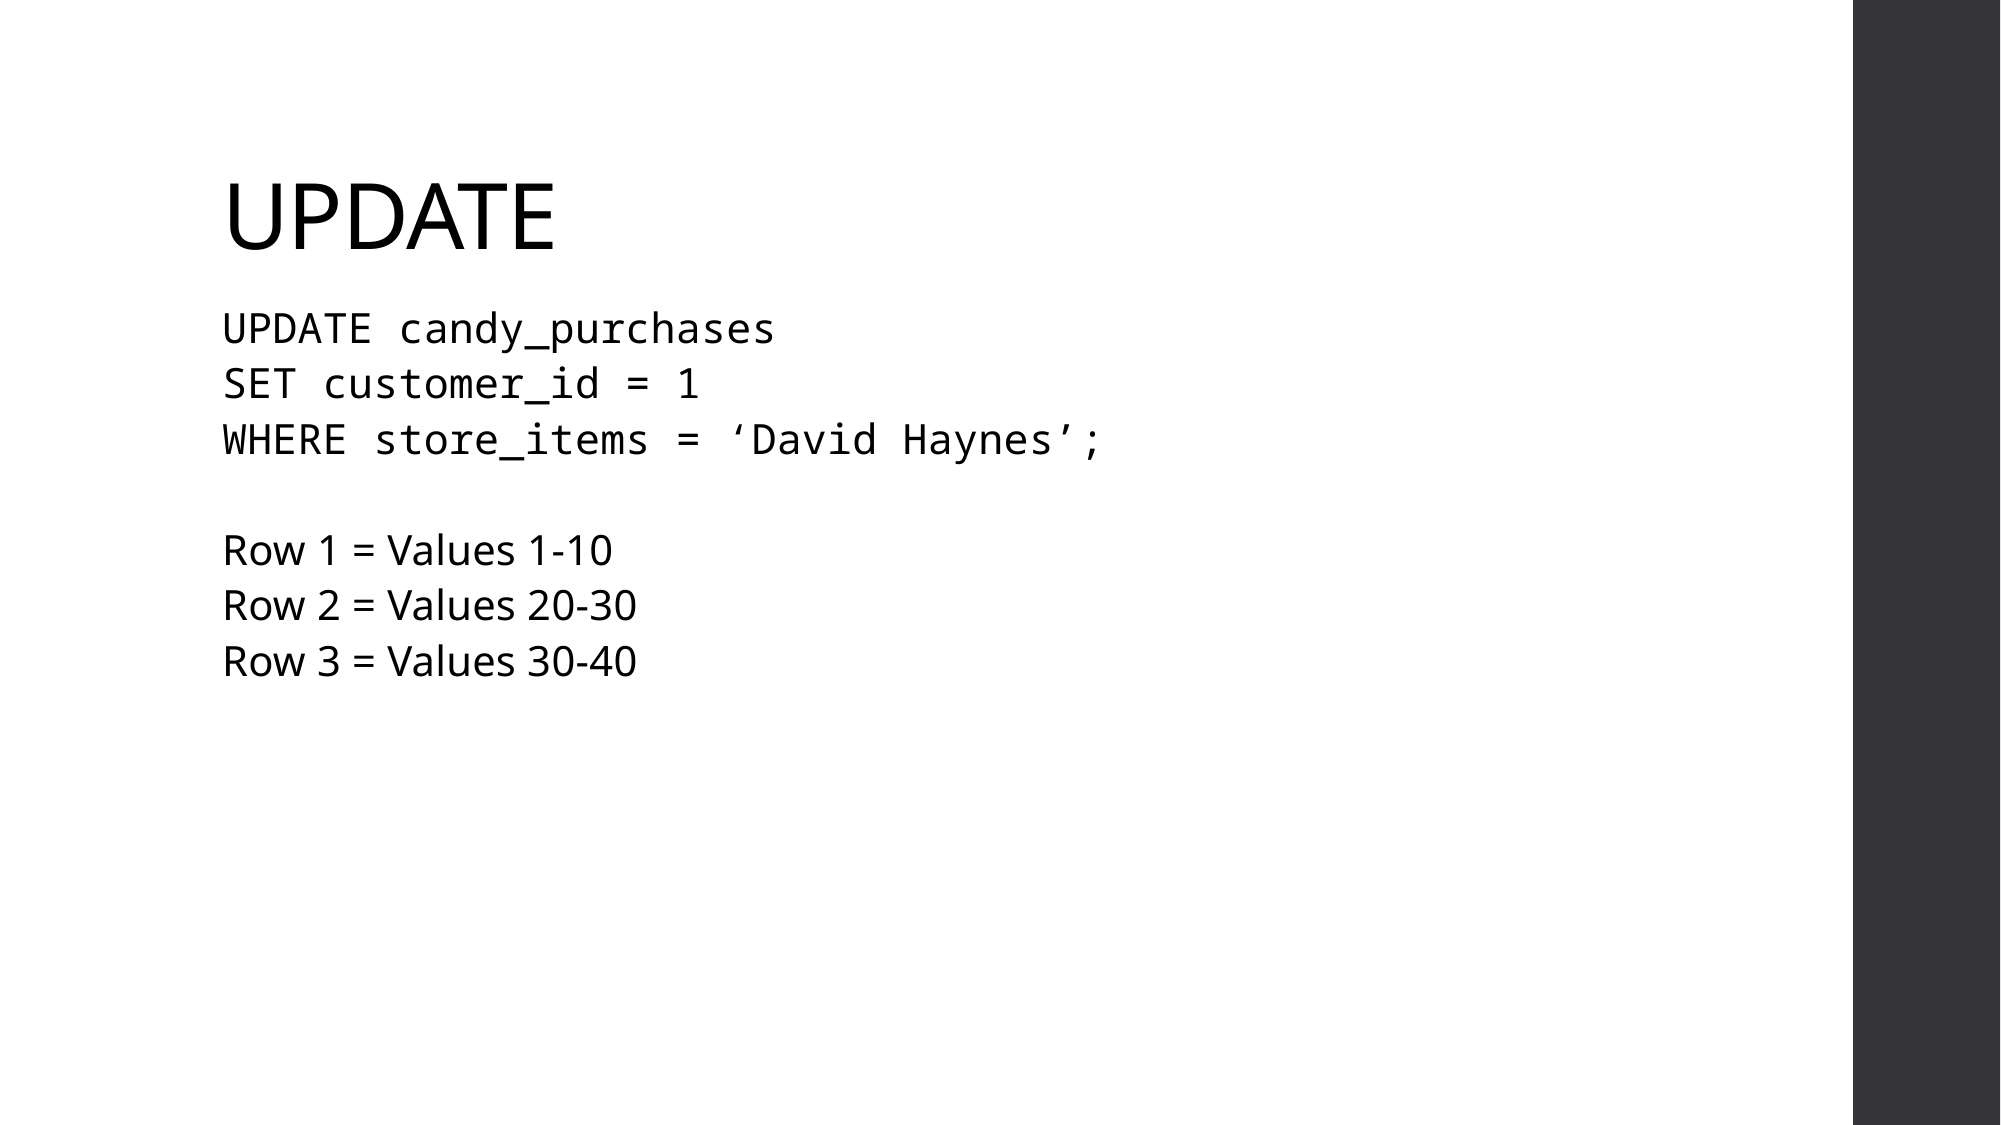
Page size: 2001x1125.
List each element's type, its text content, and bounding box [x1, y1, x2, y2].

list UPDATE candy_purchases SET customer_id = 1 WHERE store_items = ‘David Haynes’; Row 1 = Values 1-10 Row 2 = Values 20-30 Row 3 = Values 30-40 [206, 299, 1617, 1014]
title UPDATE [206, 60, 1797, 278]
